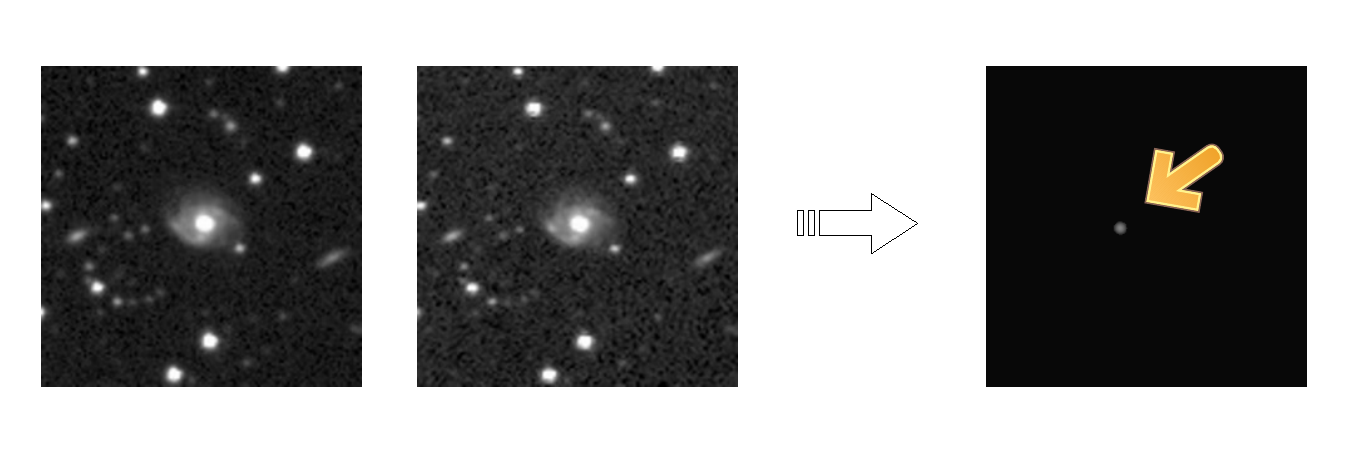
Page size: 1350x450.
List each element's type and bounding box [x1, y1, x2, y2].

text_box [797, 210, 804, 236]
picture [41, 66, 362, 387]
picture [986, 66, 1307, 387]
text_box [819, 193, 918, 254]
picture [417, 66, 738, 387]
text_box [808, 210, 815, 236]
